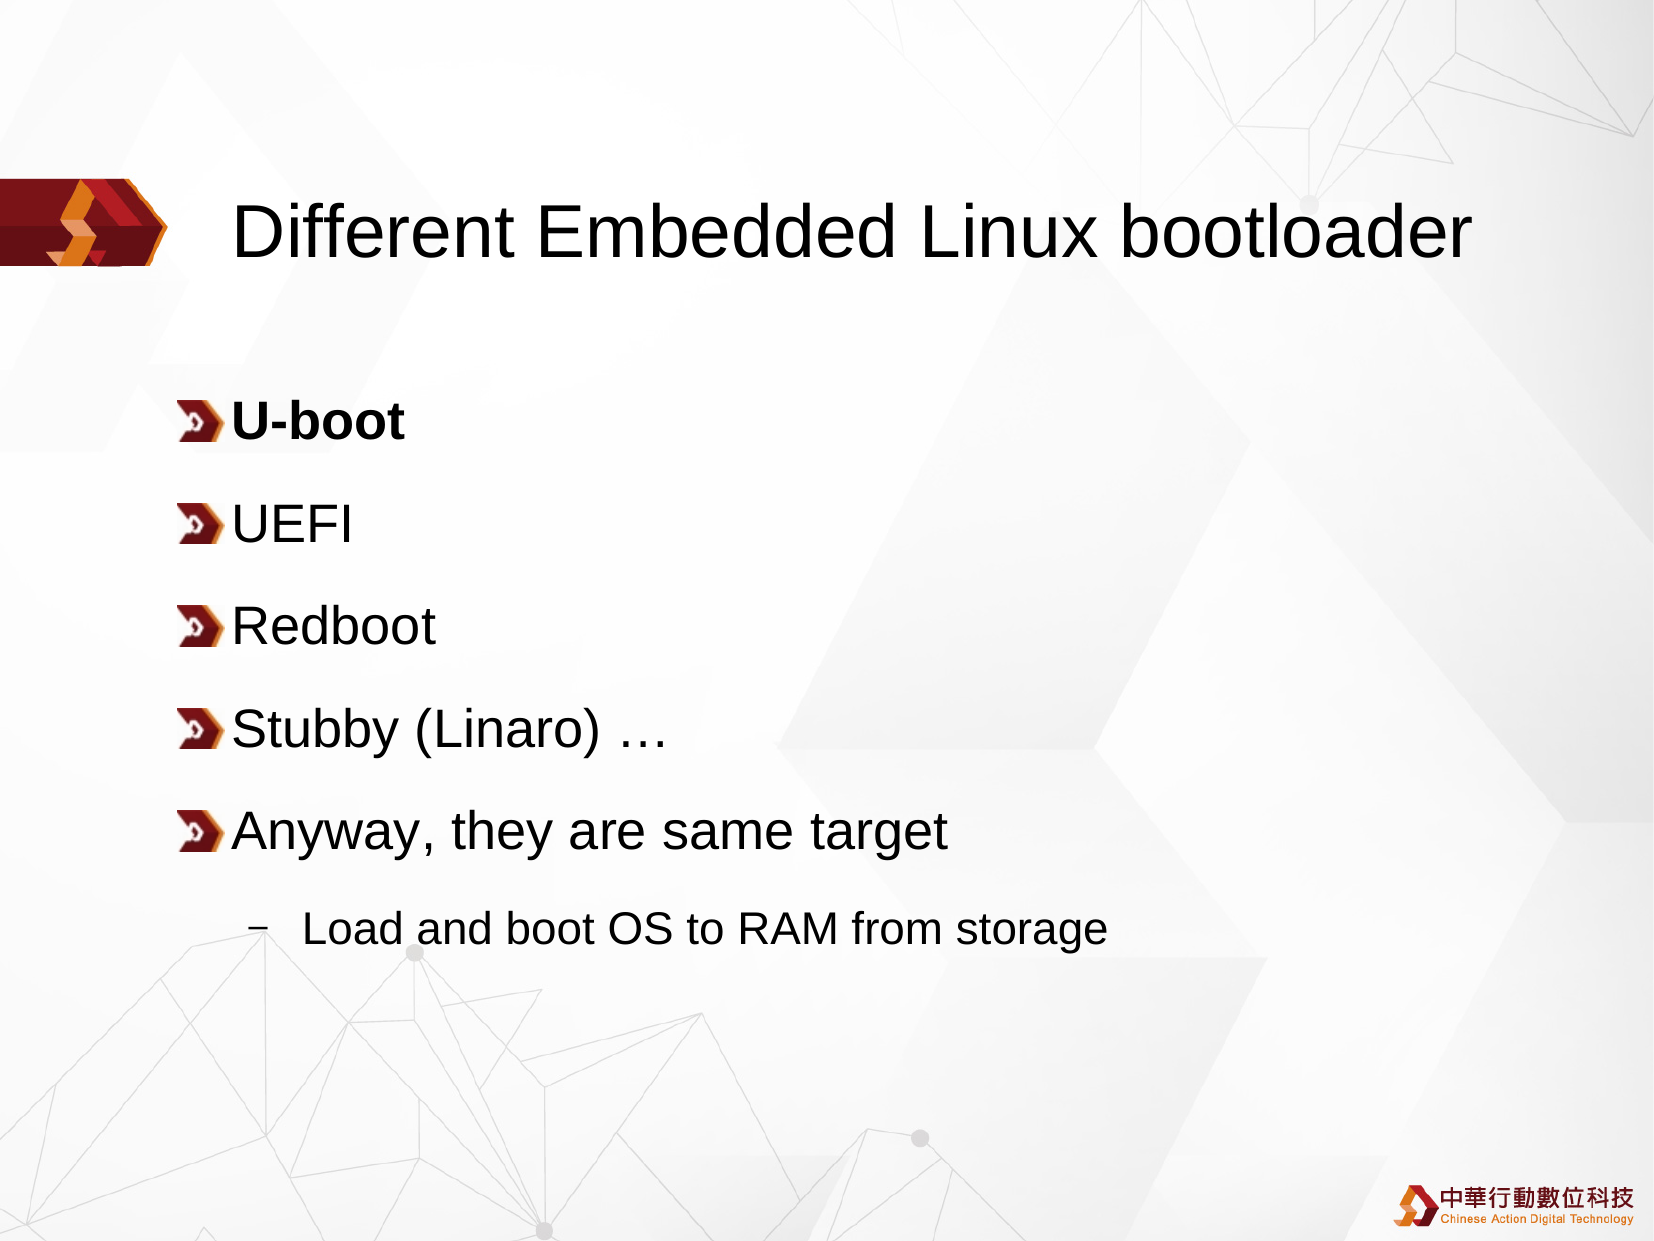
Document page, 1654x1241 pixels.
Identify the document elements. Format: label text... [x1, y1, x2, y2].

list U-boot UEFI Redboot Stubby (Linaro) … Anyway, they are same target Load and boot OS to RAM from storage [121, 390, 1574, 1111]
picture [0, 0, 1654, 1241]
title Different Embedded Linux bootloader [159, 135, 1548, 328]
